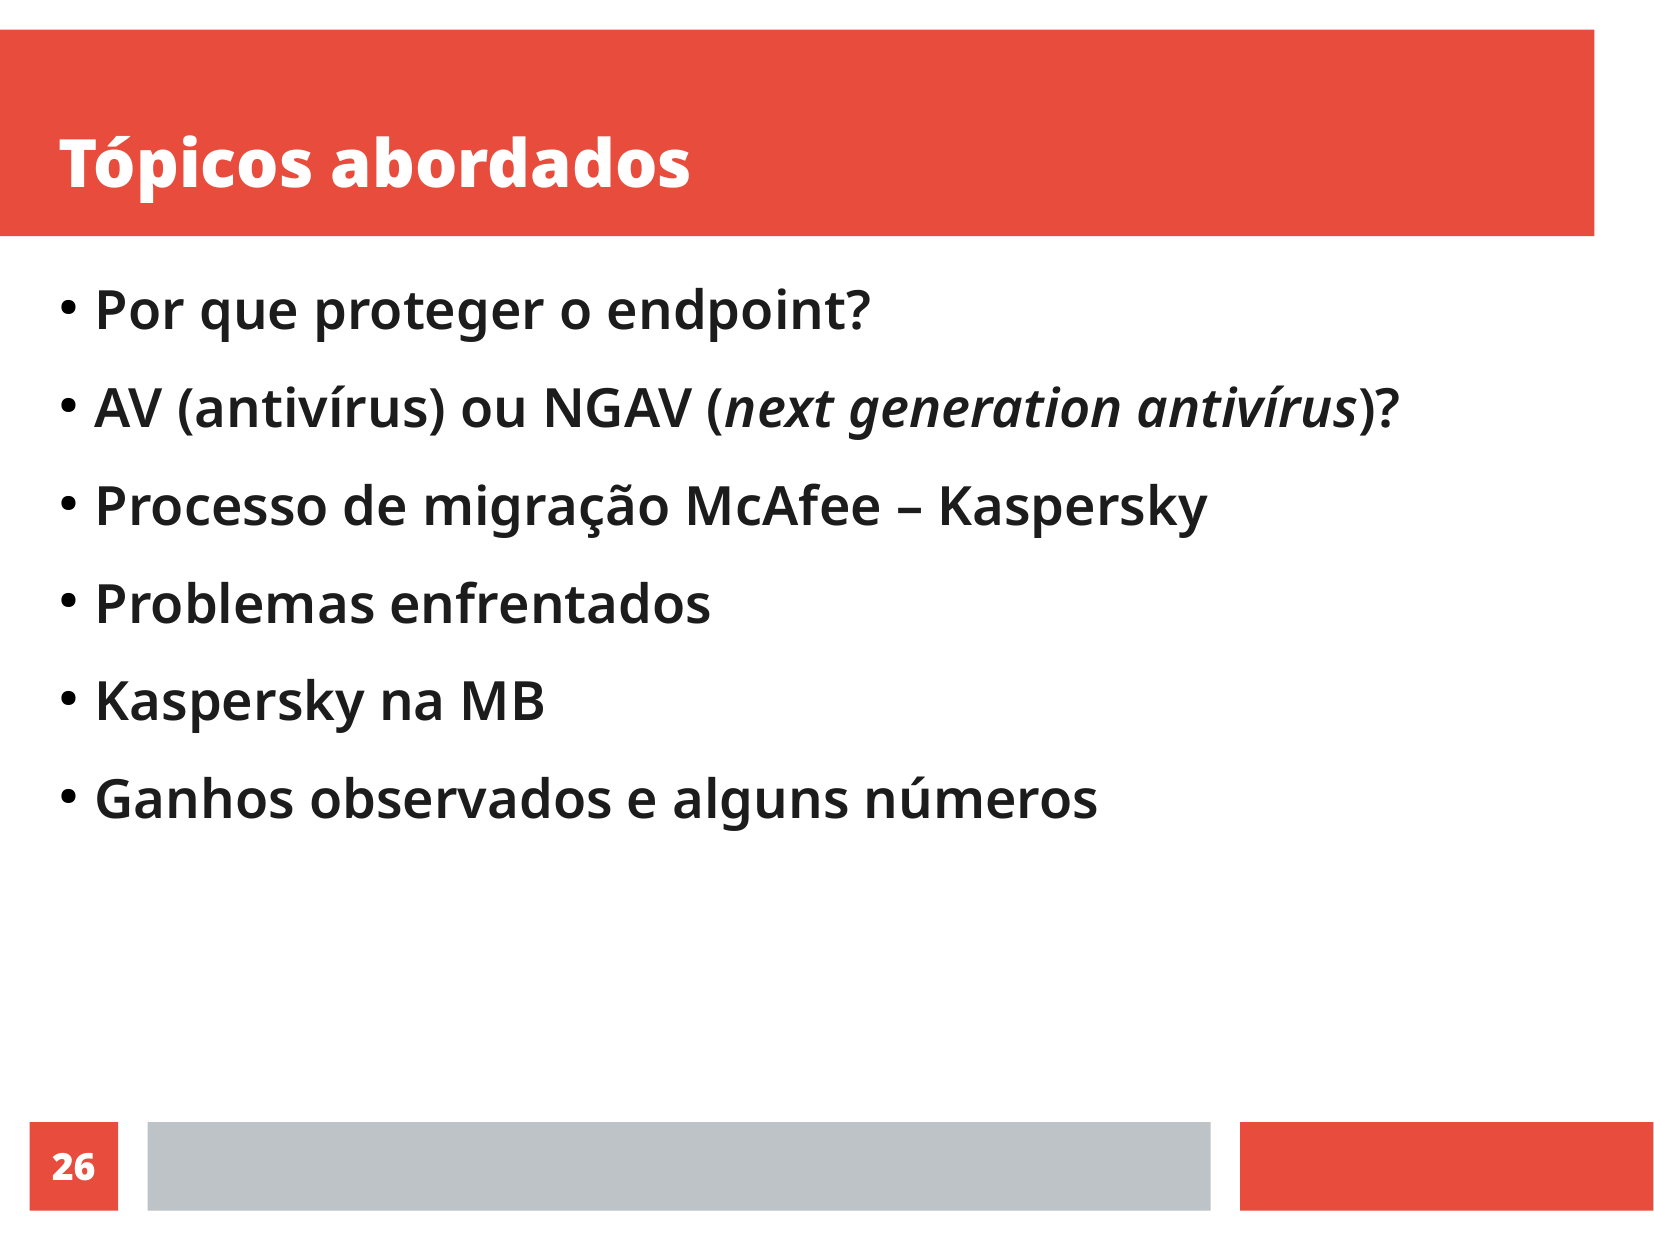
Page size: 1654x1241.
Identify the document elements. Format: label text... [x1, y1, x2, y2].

list Por que proteger o endpoint? AV (antivírus) ou NGAV (next generation antivírus)? Processo de migração McAfee – Kaspersky Problemas enfrentados Kaspersky na MB Ganhos observados e alguns números [59, 271, 1565, 1105]
title Tópicos abordados [59, 59, 1595, 207]
